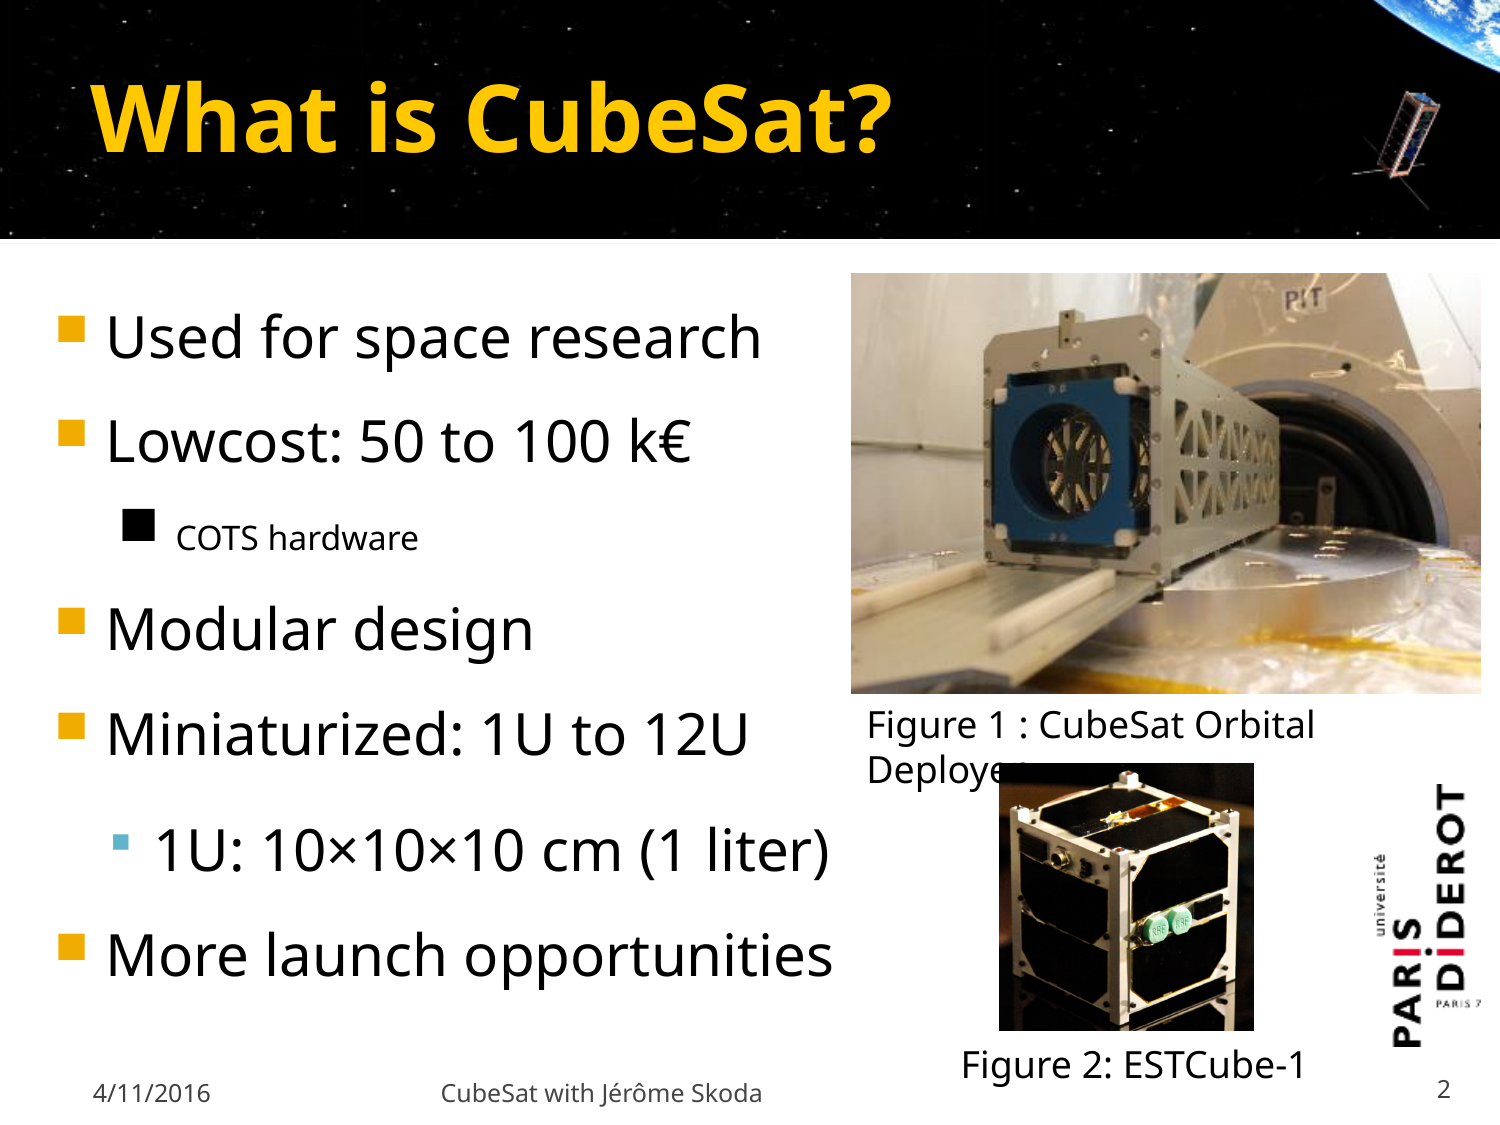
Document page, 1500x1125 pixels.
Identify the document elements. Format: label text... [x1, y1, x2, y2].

picture [1374, 784, 1481, 1047]
footer CubeSat with Jérôme Skoda [433, 1062, 945, 1108]
picture [999, 763, 1254, 1031]
text_box Figure 2: ESTCube-1 [945, 1033, 1356, 1125]
slide_number 4/11/2016 [75, 1062, 425, 1108]
title What is CubeSat? [75, 12, 1425, 218]
slide_number <number> [1356, 1062, 1467, 1108]
picture [0, 0, 1500, 239]
text_box Figure 1 : CubeSat Orbital Deployer [851, 693, 1467, 799]
picture [851, 273, 1481, 694]
list Used for space research Lowcost: 50 to 100 k€ COTS hardware Modular design Miniaturized: 1U to 12U 1U: 10×10×10 cm (1 liter) More launch opportunities [24, 249, 878, 1063]
